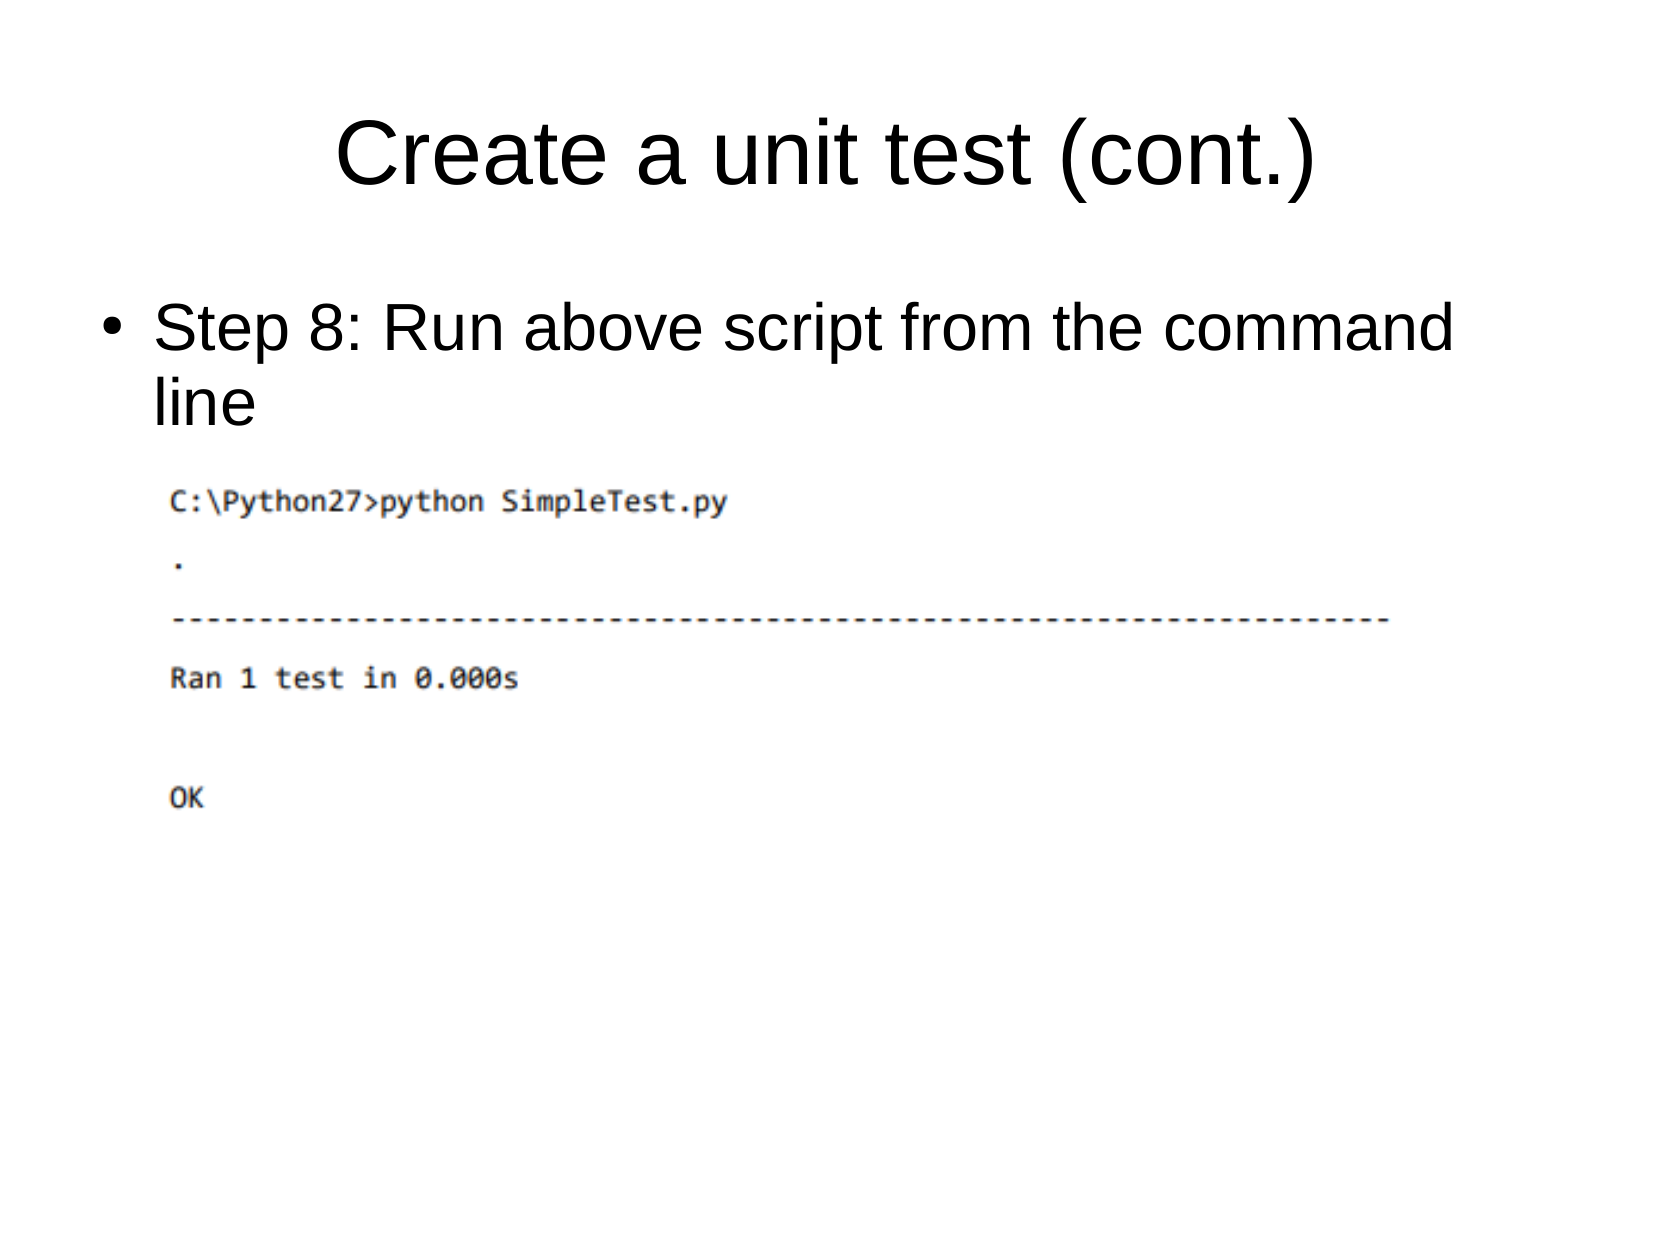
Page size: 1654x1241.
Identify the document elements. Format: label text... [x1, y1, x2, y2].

picture [165, 476, 1434, 826]
title Create a unit test (cont.) [82, 49, 1571, 257]
list Step 8: Run above script from the command line [82, 290, 1571, 1010]
